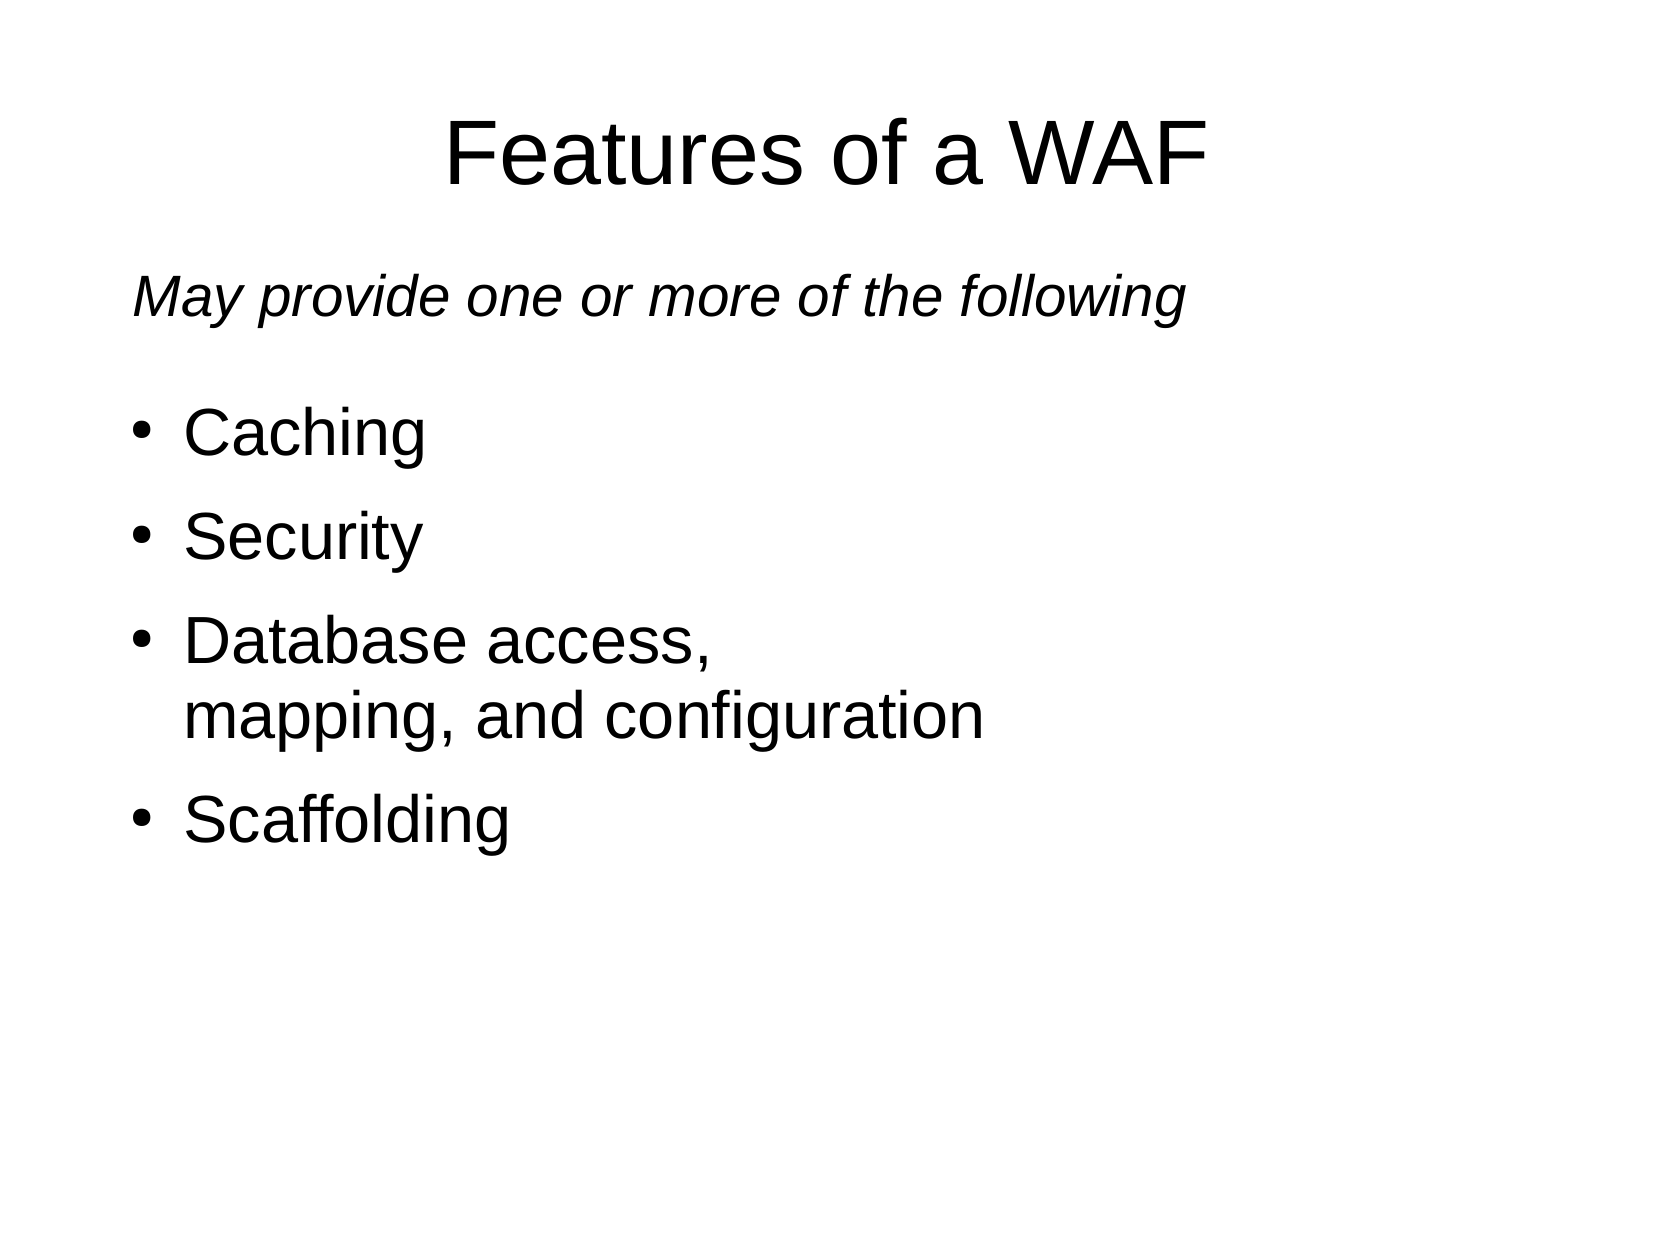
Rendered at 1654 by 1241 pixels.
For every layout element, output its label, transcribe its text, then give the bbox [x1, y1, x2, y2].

title Features of a WAF [82, 49, 1571, 257]
list Caching Security Database access, mapping, and configuration Scaffolding [112, 290, 1568, 1010]
text_box May provide one or more of the following [82, 256, 1323, 337]
